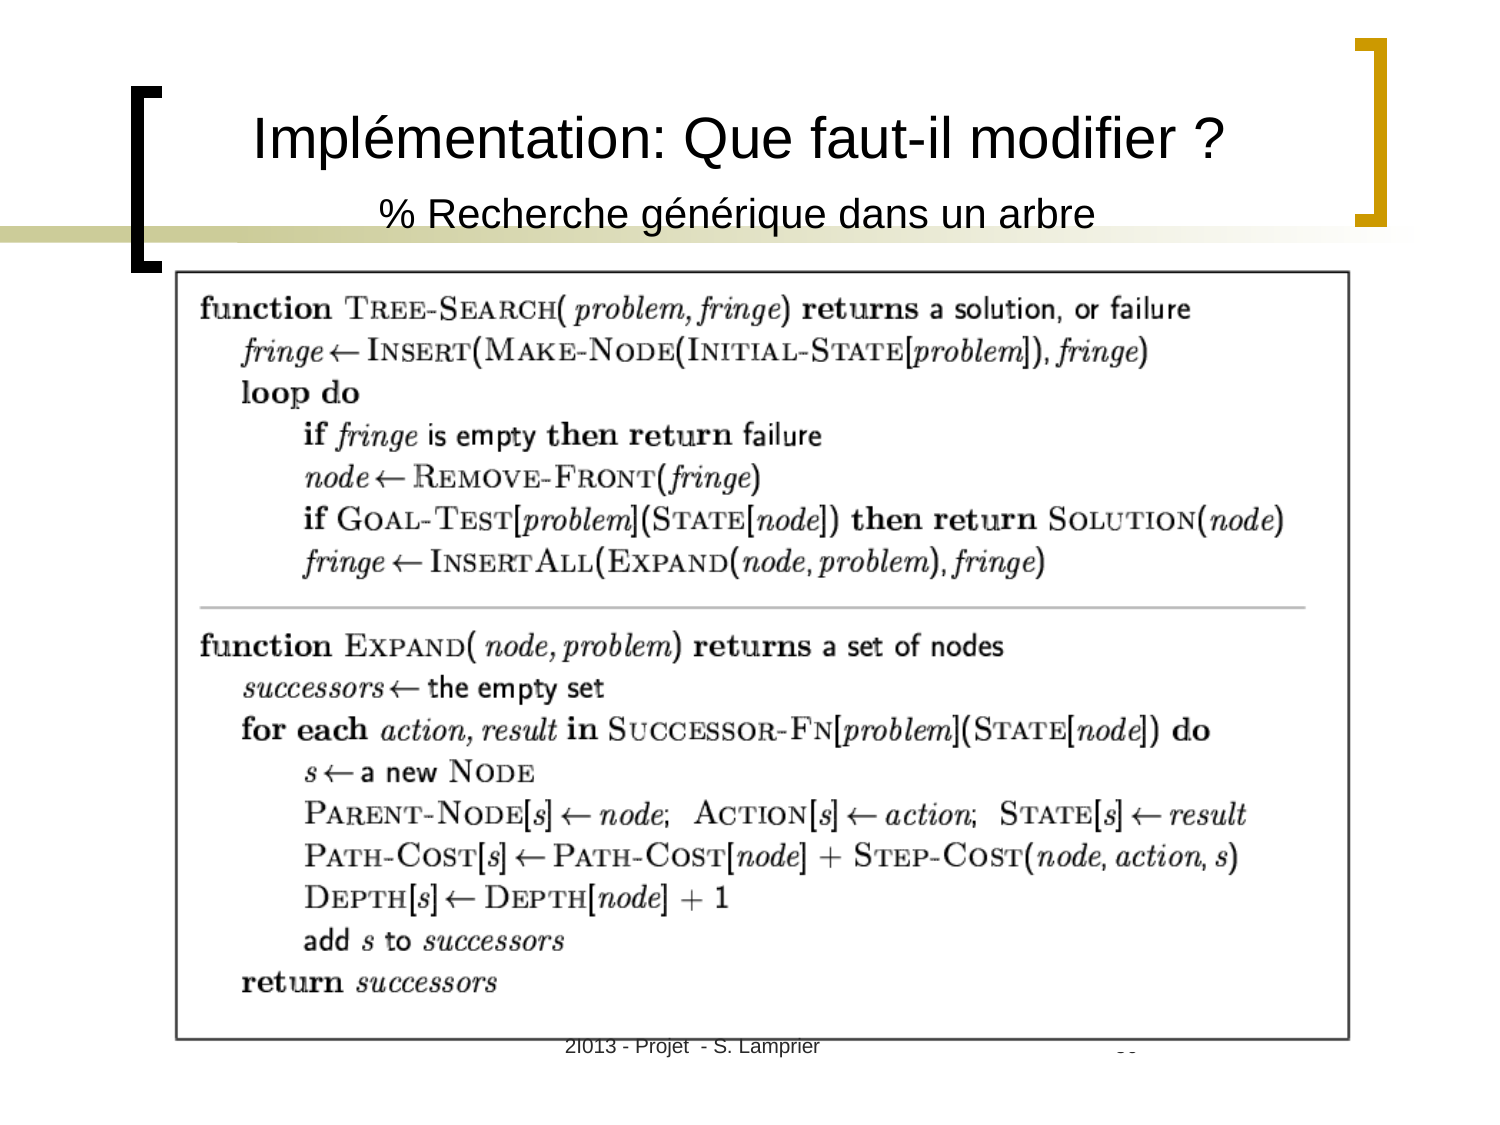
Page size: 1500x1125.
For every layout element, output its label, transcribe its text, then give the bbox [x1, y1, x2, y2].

footer 2I013 - Projet - S. Lamprier [549, 1025, 1025, 1100]
slide_number <numéro> [1100, 1025, 1413, 1100]
picture [162, 262, 1363, 1052]
title Implémentation: Que faut-il modifier ? % Recherche générique dans un arbre [152, 15, 1328, 248]
